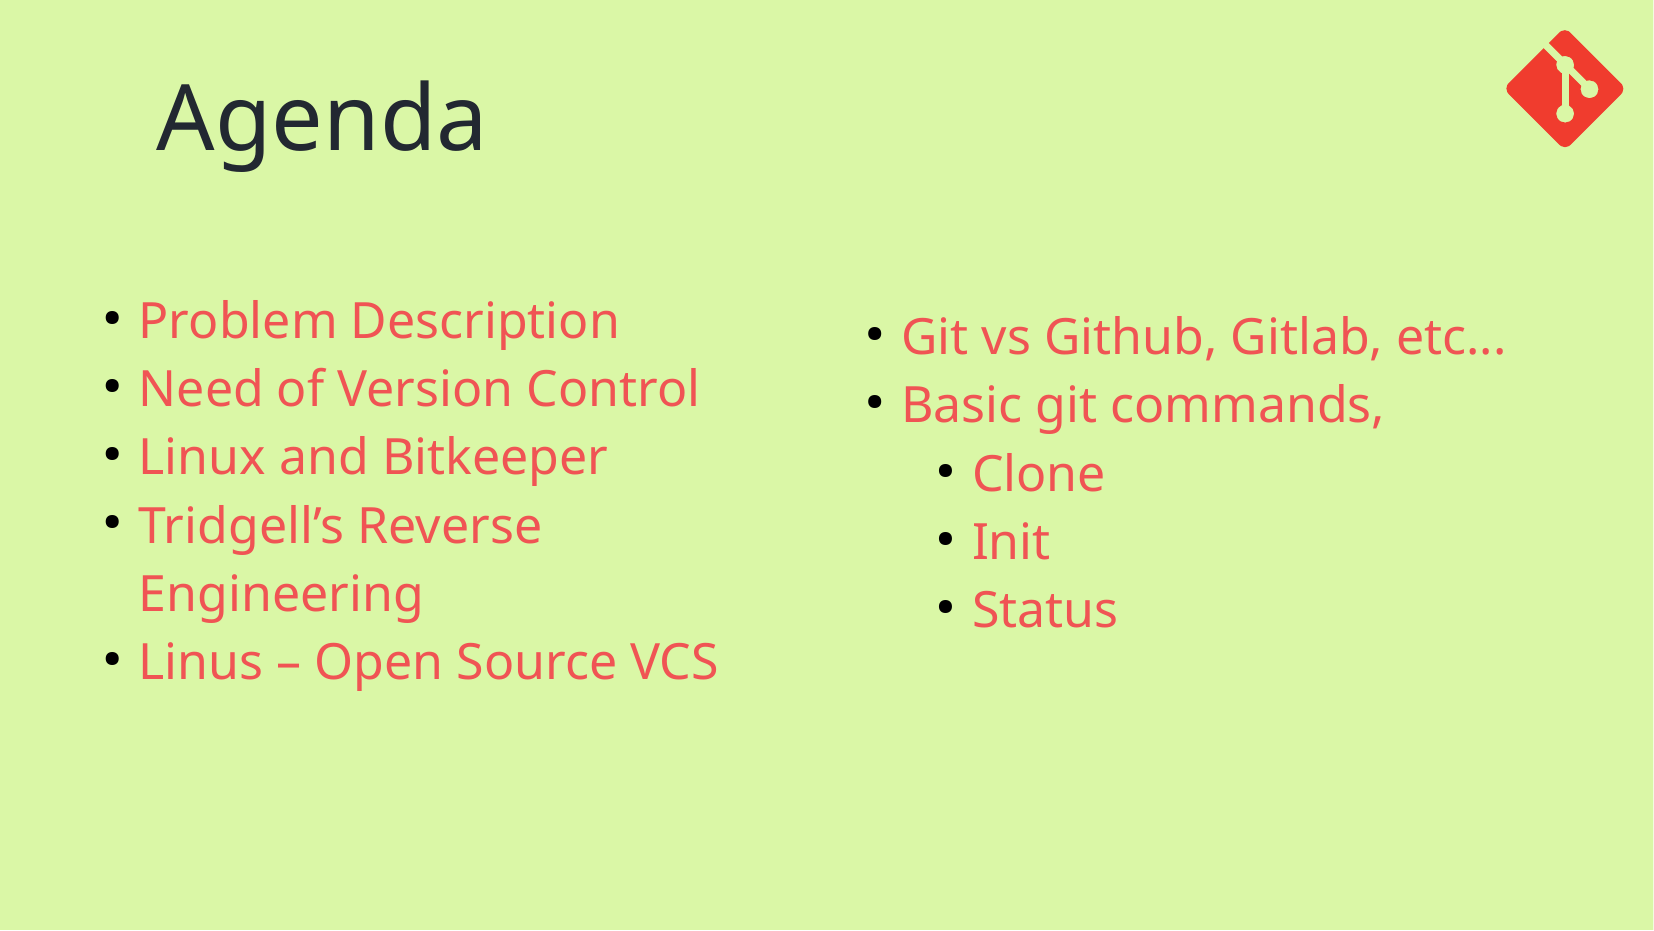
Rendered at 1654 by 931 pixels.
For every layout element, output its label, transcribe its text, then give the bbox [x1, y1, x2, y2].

picture [1505, 29, 1625, 148]
title Agenda [82, 37, 563, 193]
text_box Git vs Github, Gitlab, etc... Basic git commands, Clone Init Status [851, 293, 1654, 680]
text_box Problem Description Need of Version Control Linux and Bitkeeper Tridgell’s Reverse Engineering Linus – Open Source VCS [88, 277, 852, 931]
